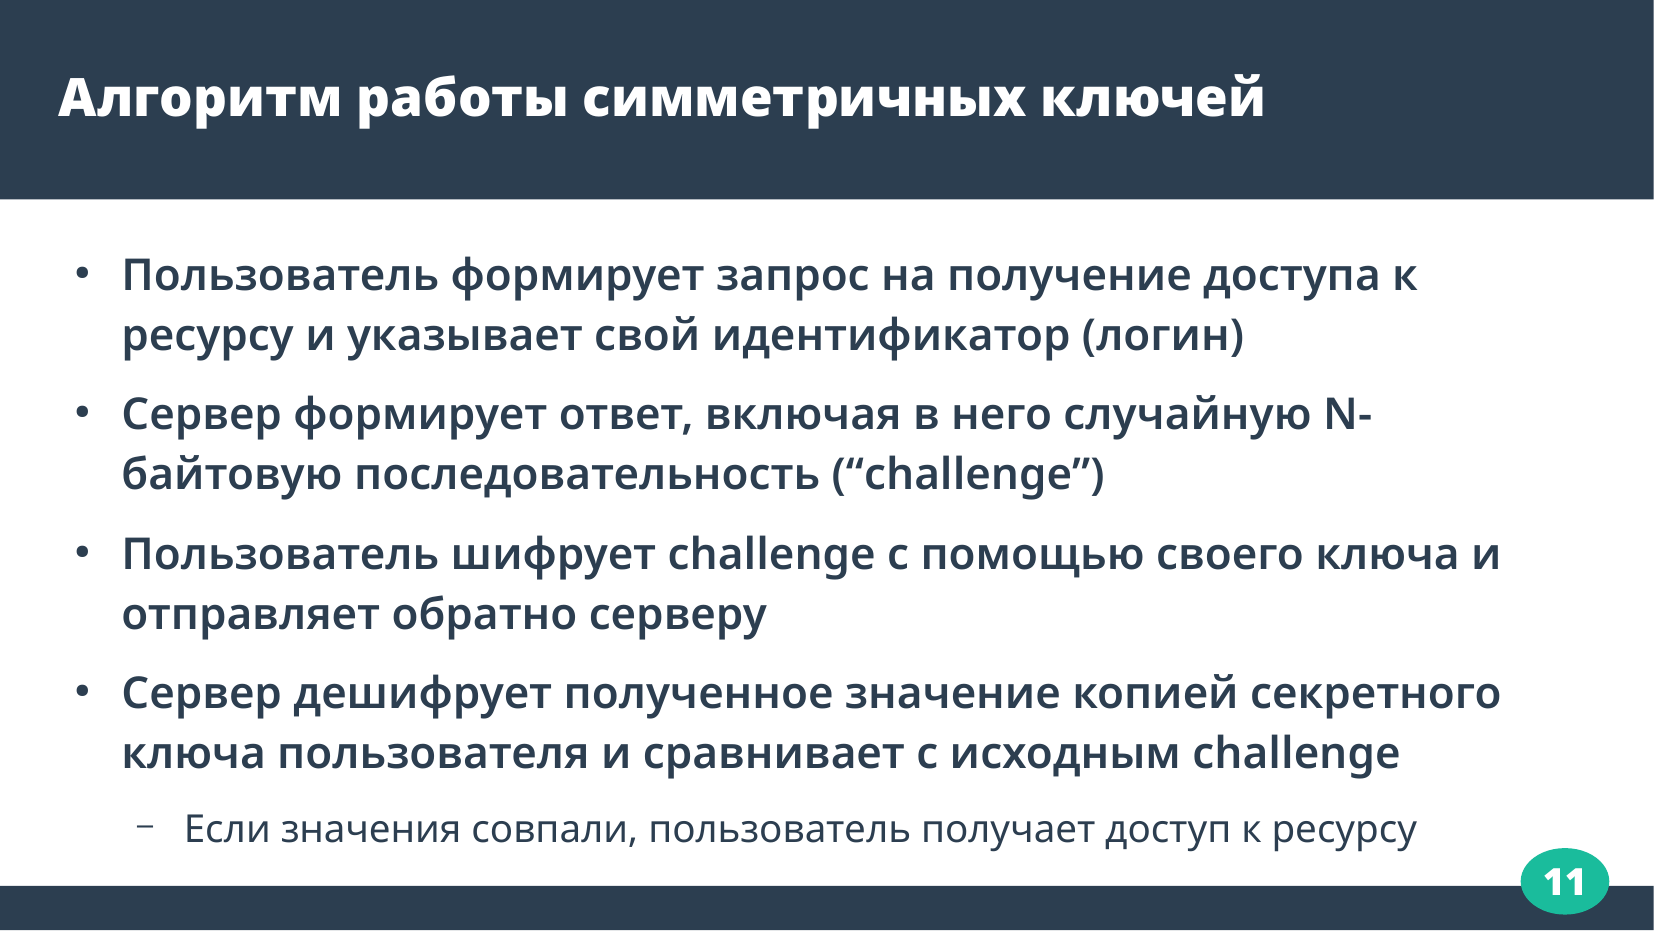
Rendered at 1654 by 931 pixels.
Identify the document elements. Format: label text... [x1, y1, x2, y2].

title Алгоритм работы симметричных ключей [59, 37, 1595, 155]
list Пользователь формирует запрос на получение доступа к ресурсу и указывает свой идентификатор (логин) Сервер формирует ответ, включая в него случайную N-байтовую последовательность (“challenge”) Пользователь шифрует challenge с помощью своего ключа и отправляет обратно серверу Сервер дешифрует полученное значение копией секретного ключа пользователя и сравнивает с исходным challenge Если значения совпали, пользователь получает доступ к ресурсу [59, 243, 1595, 864]
